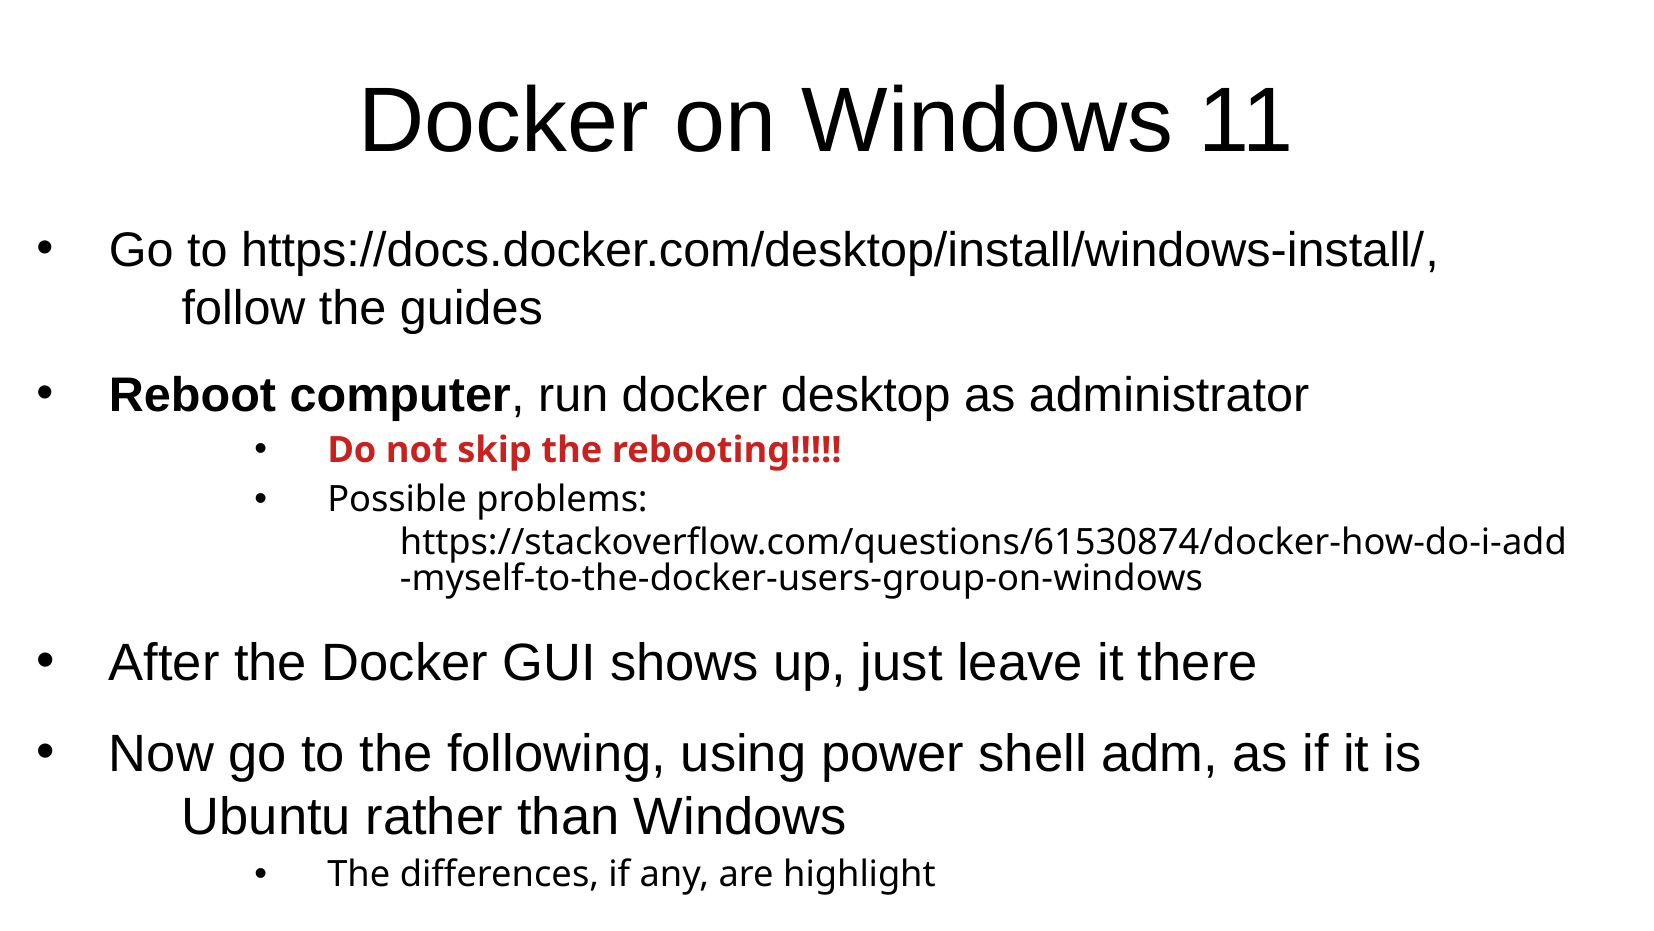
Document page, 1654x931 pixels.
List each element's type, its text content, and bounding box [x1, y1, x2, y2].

title Docker on Windows 11 [82, 37, 1571, 193]
list Go to https://docs.docker.com/desktop/install/windows-install/, follow the guides Reboot computer, run docker desktop as administrator Do not skip the rebooting!!!!! Possible problems: https://stackoverflow.com/questions/61530874/docker-how-do-i-add-myself-to-the-docker-users-group-on-windows After the Docker GUI shows up, just leave it there Now go to the following, using power shell adm, as if it is Ubuntu rather than Windows The differences, if any, are highlight [36, 217, 1571, 861]
